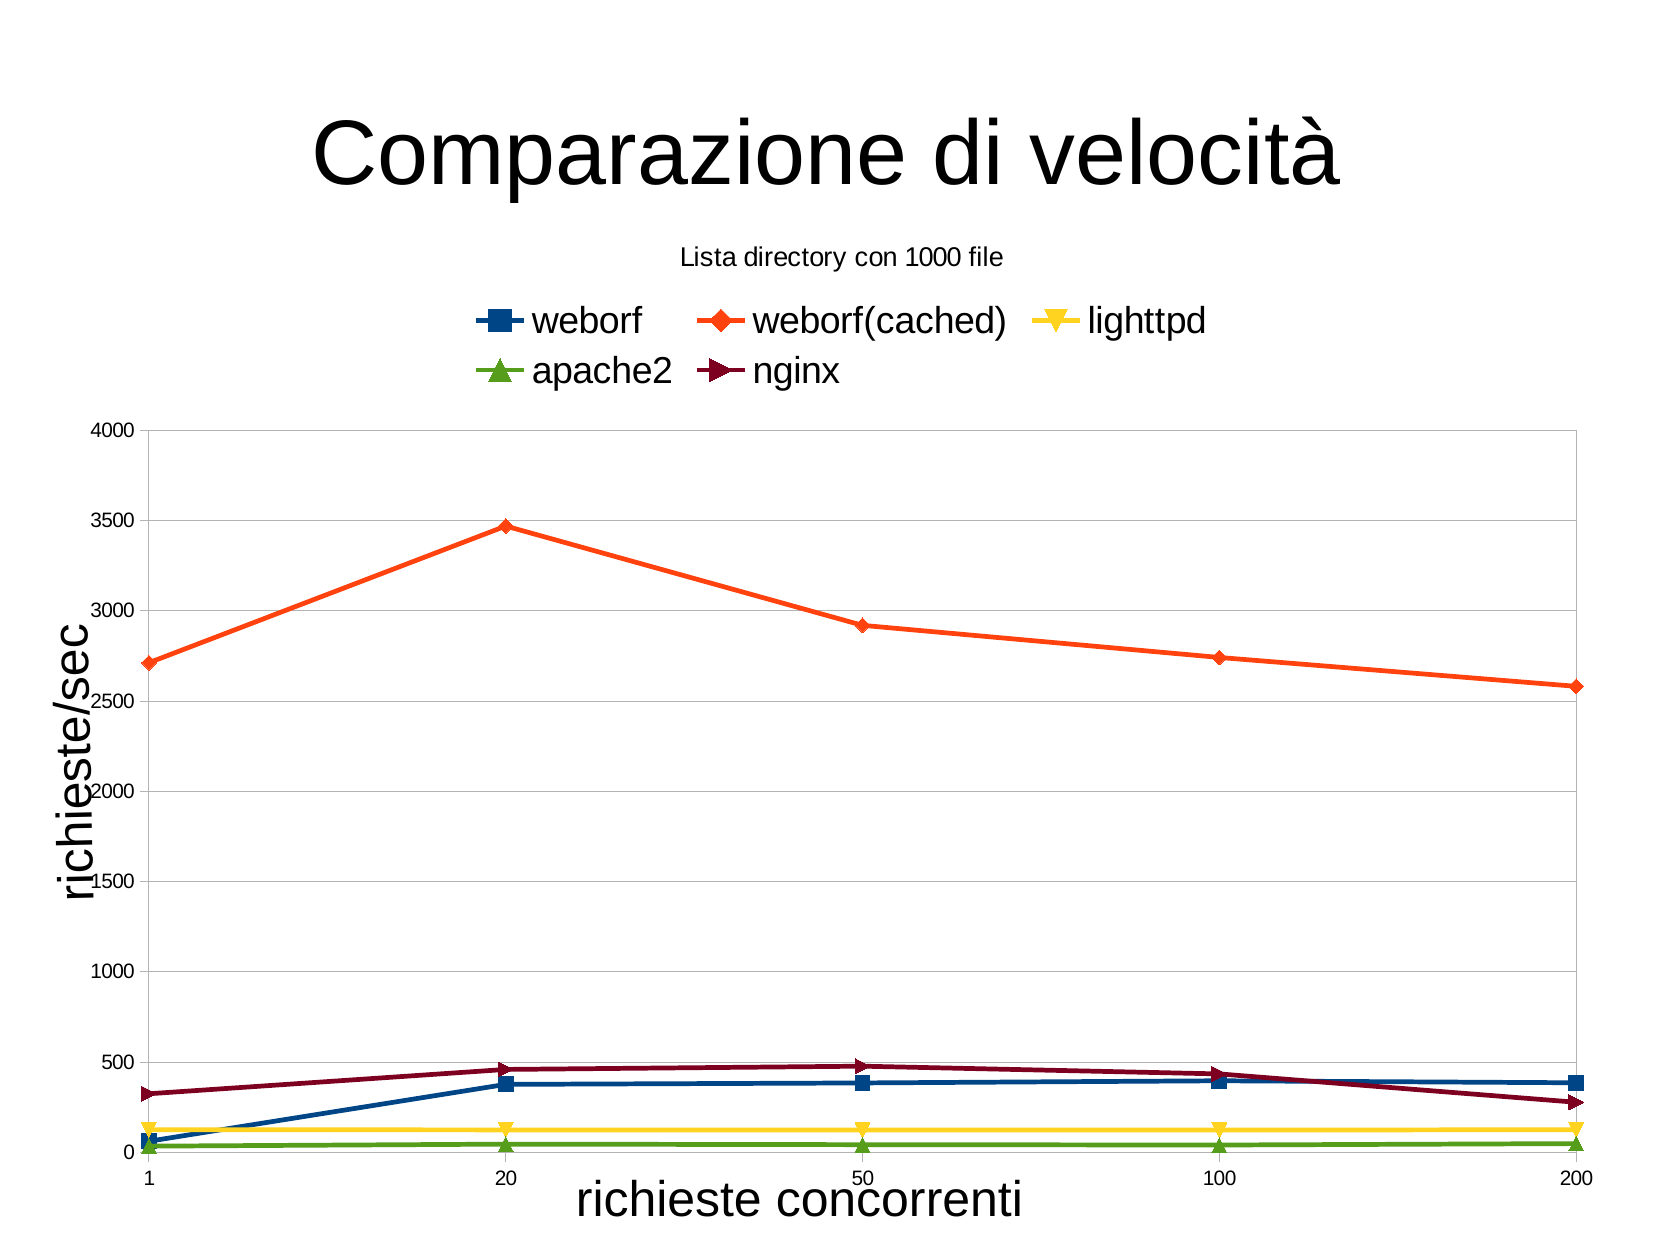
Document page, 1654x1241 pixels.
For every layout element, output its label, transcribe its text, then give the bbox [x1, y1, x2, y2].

title Comparazione di velocità [82, 30, 1571, 206]
text_box richieste concorrenti [561, 1163, 1211, 1241]
text_box richieste/sec [25, 265, 119, 918]
chart [59, 206, 1625, 1211]
